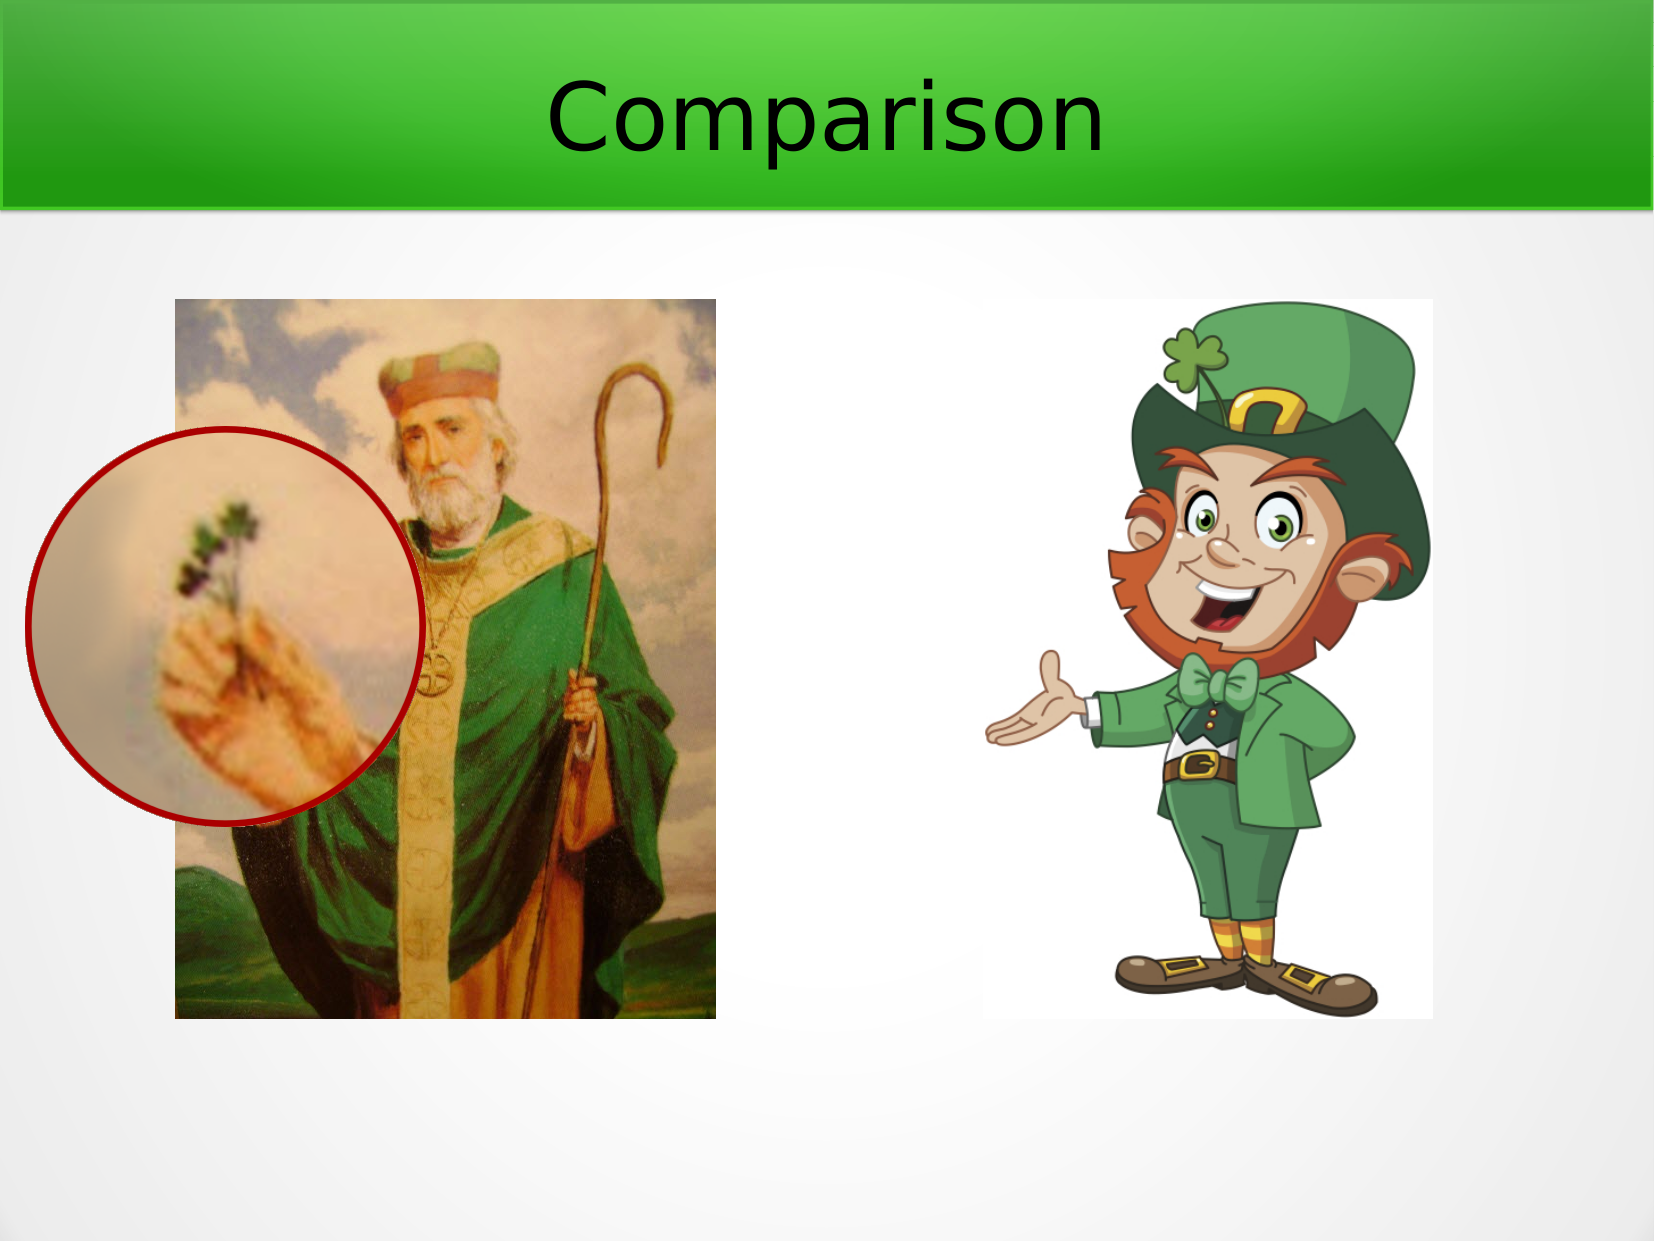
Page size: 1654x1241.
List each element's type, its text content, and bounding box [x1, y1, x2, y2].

title Comparison [82, 47, 1571, 189]
picture [983, 299, 1433, 1019]
picture [25, 299, 716, 1019]
